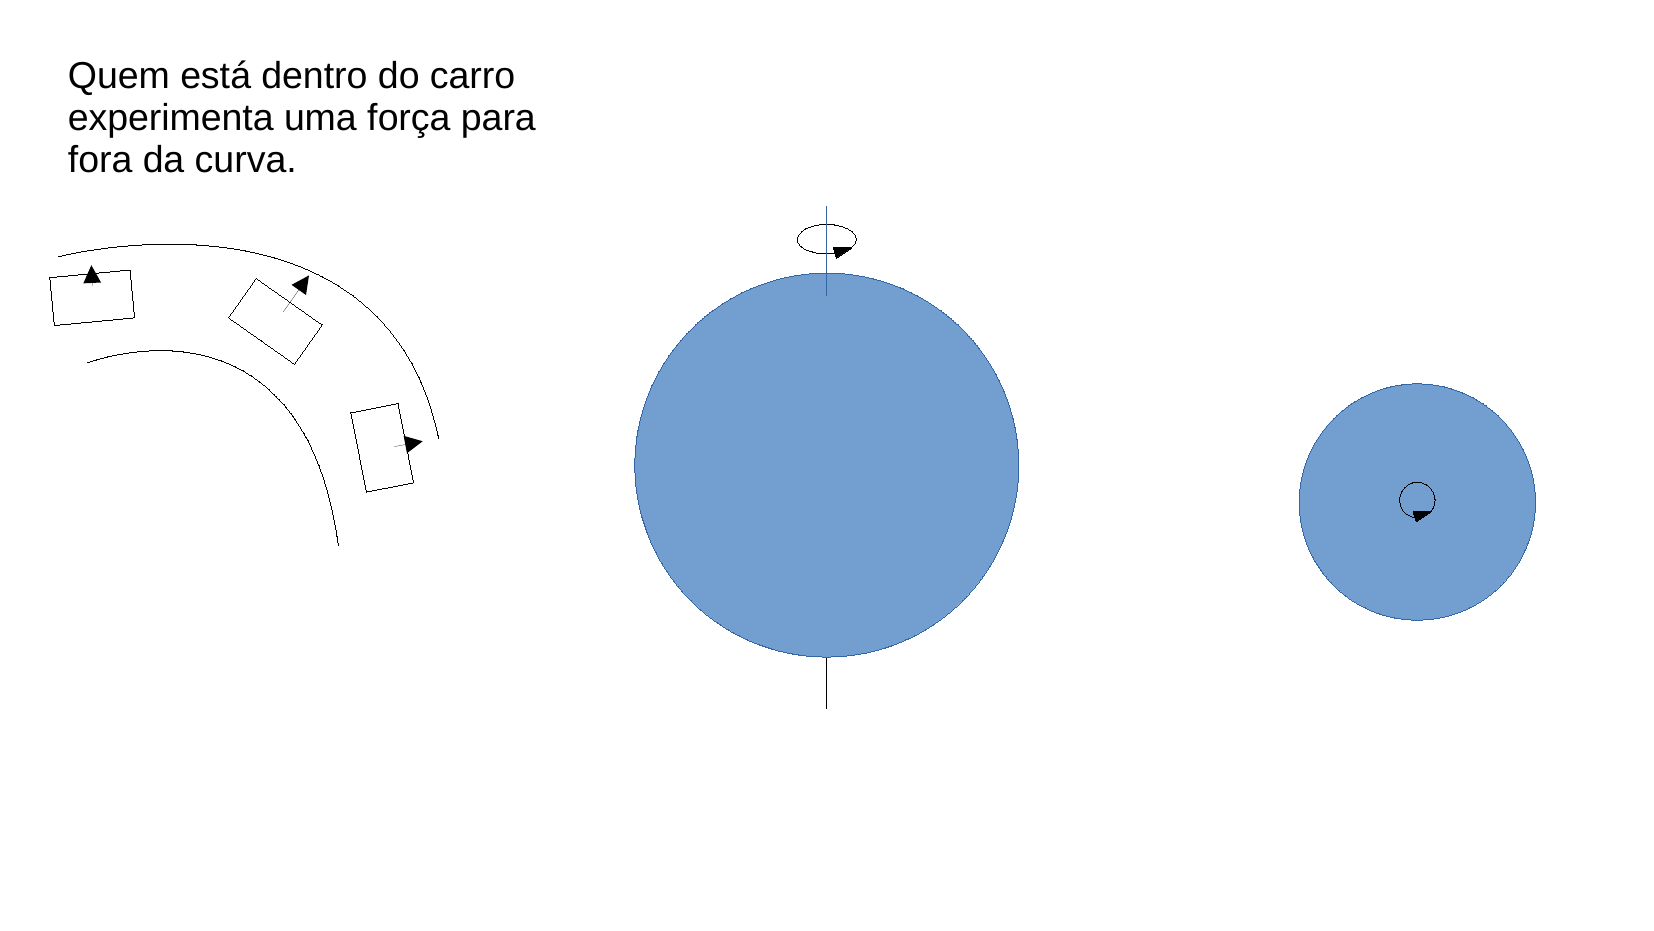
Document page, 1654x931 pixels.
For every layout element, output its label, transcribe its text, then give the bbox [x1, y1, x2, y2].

text_box [1299, 383, 1536, 643]
text_box [833, 247, 852, 259]
text_box [65, 280, 133, 356]
text_box [634, 273, 1024, 658]
text_box [222, 294, 313, 388]
text_box Quem está dentro do carro experimenta uma força para fora da curva. [53, 47, 552, 189]
text_box [322, 420, 404, 494]
